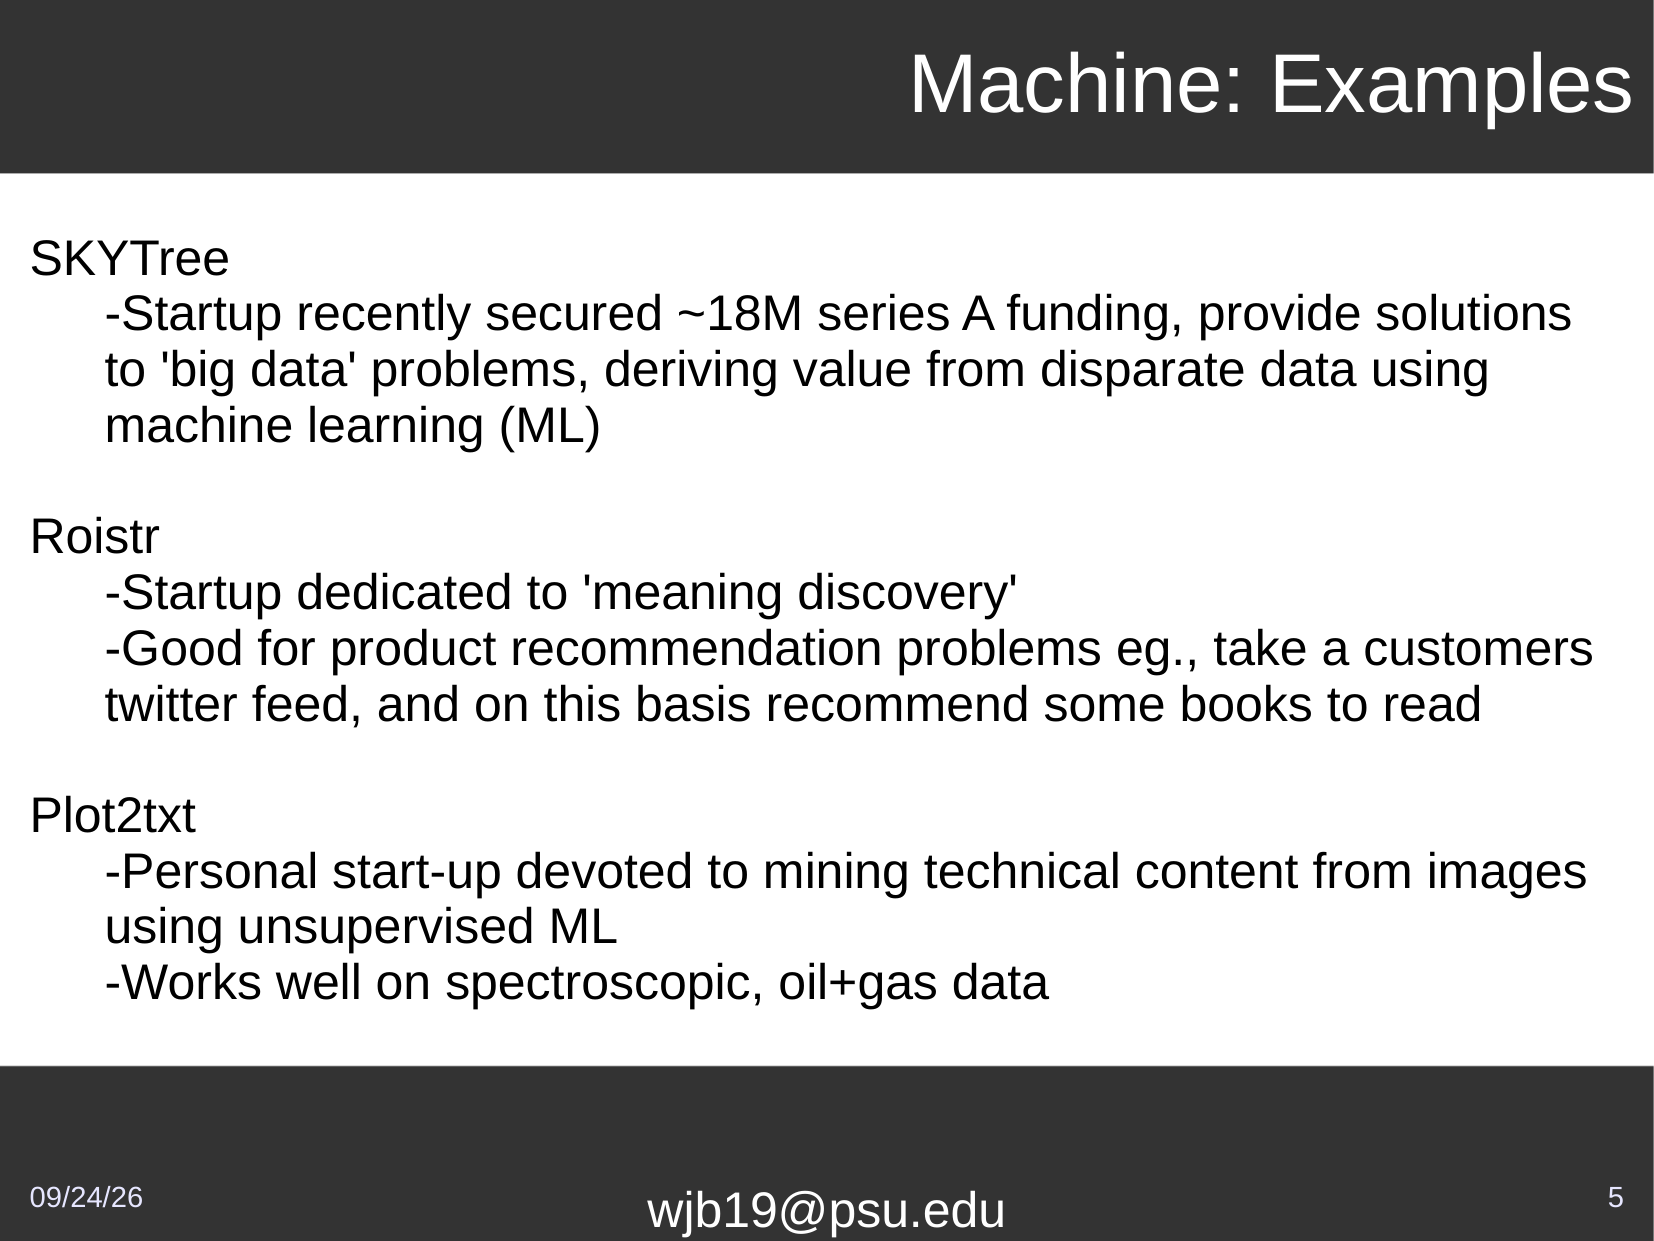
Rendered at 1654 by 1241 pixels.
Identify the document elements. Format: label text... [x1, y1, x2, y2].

text_box Machine: Examples [893, 30, 1650, 138]
title SKYTree -Startup recently secured ~18M series A funding, provide solutions to 'big data' problems, deriving value from disparate data using machine learning (ML) Roistr -Startup dedicated to 'meaning discovery' -Good for product recommendation problems eg., take a customers twitter feed, and on this basis recommend some books to read Plot2txt -Personal start-up devoted to mining technical content from images using unsupervised ML -Works well on spectroscopic, oil+gas data [29, 214, 1625, 1027]
picture [0, 0, 1654, 1241]
subtitle wjb19@psu.edu [29, 1182, 1625, 1239]
